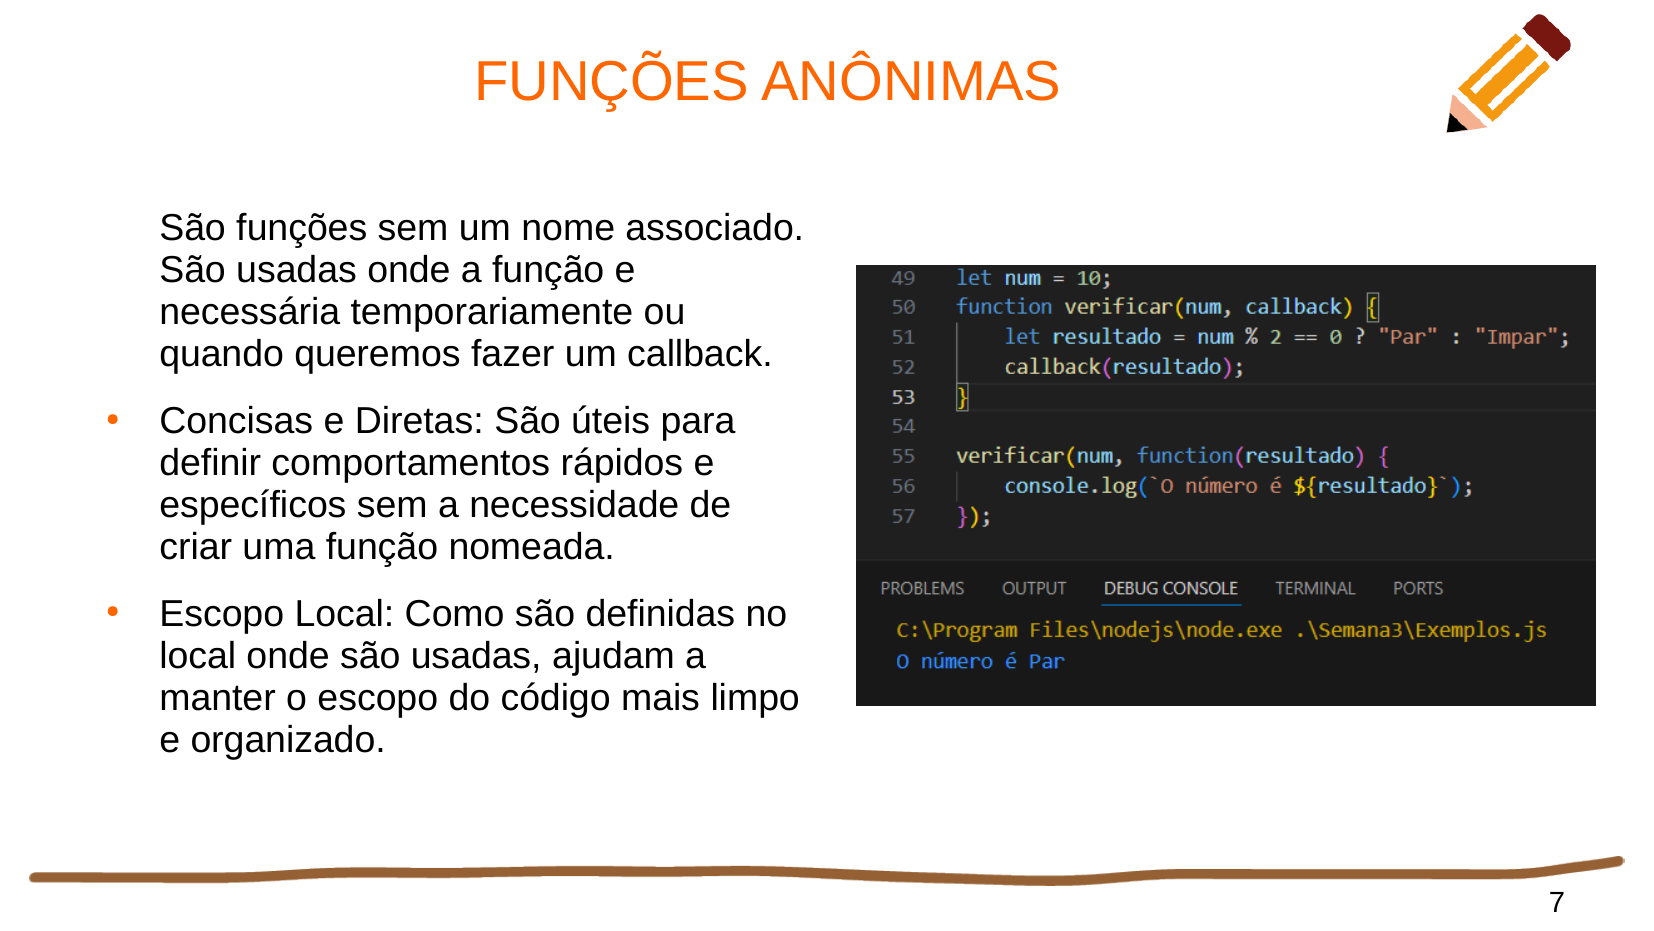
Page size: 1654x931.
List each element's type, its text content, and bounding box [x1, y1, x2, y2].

title FUNÇÕES ANÔNIMAS [88, 29, 1447, 133]
list São funções sem um nome associado. São usadas onde a função e necessária temporariamente ou quando queremos fazer um callback. Concisas e Diretas: São úteis para definir comportamentos rápidos e específicos sem a necessidade de criar uma função nomeada. Escopo Local: Como são definidas no local onde são usadas, ajudam a manter o escopo do código mais limpo e organizado. [88, 206, 809, 857]
picture [29, 856, 1625, 886]
picture [1446, 14, 1571, 133]
picture [856, 265, 1596, 706]
